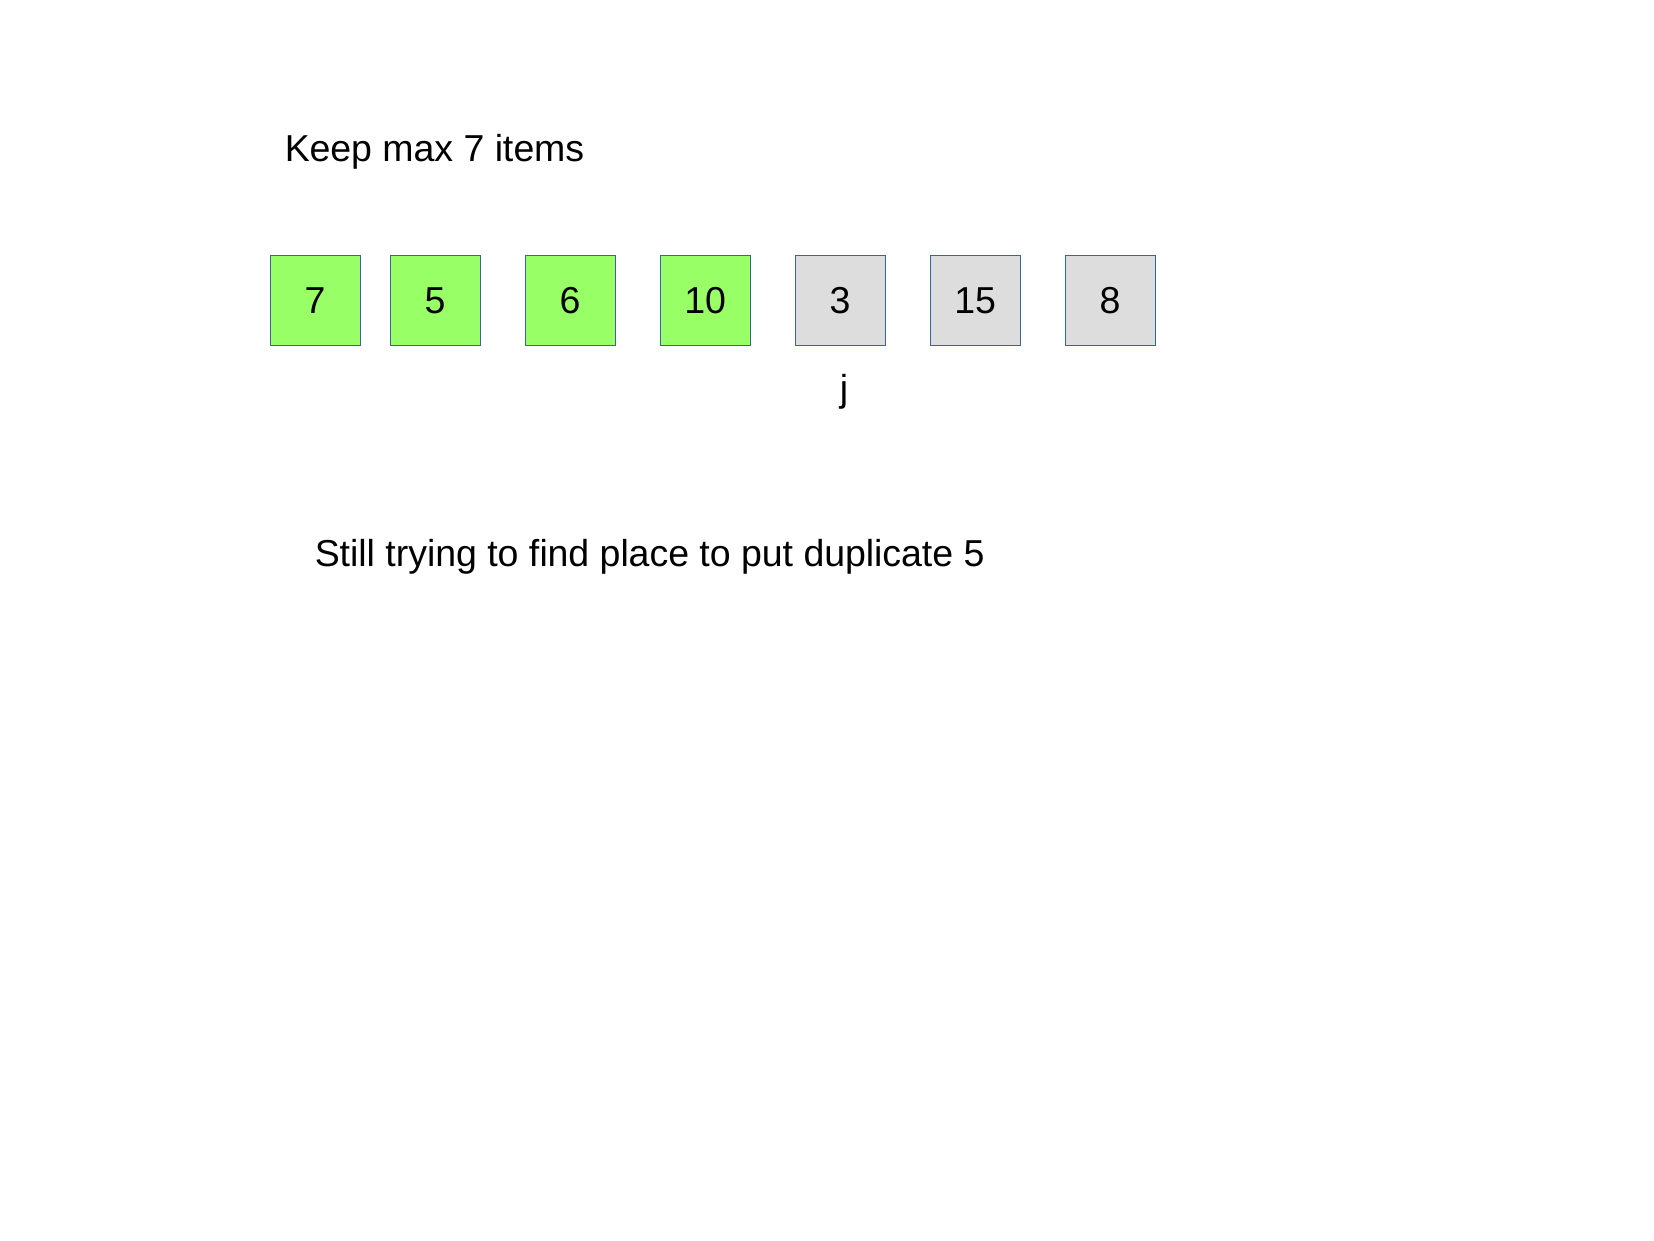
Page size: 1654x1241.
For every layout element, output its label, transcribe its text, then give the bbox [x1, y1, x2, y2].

text_box 3 [795, 255, 886, 346]
text_box j [825, 360, 863, 417]
text_box 5 [390, 255, 481, 346]
text_box 10 [660, 255, 751, 346]
text_box Still trying to find place to put duplicate 5 [300, 525, 1000, 582]
text_box 15 [930, 255, 1021, 346]
text_box 7 [270, 255, 361, 346]
text_box 8 [1065, 255, 1156, 346]
text_box Keep max 7 items [270, 120, 600, 177]
text_box 6 [525, 255, 616, 346]
